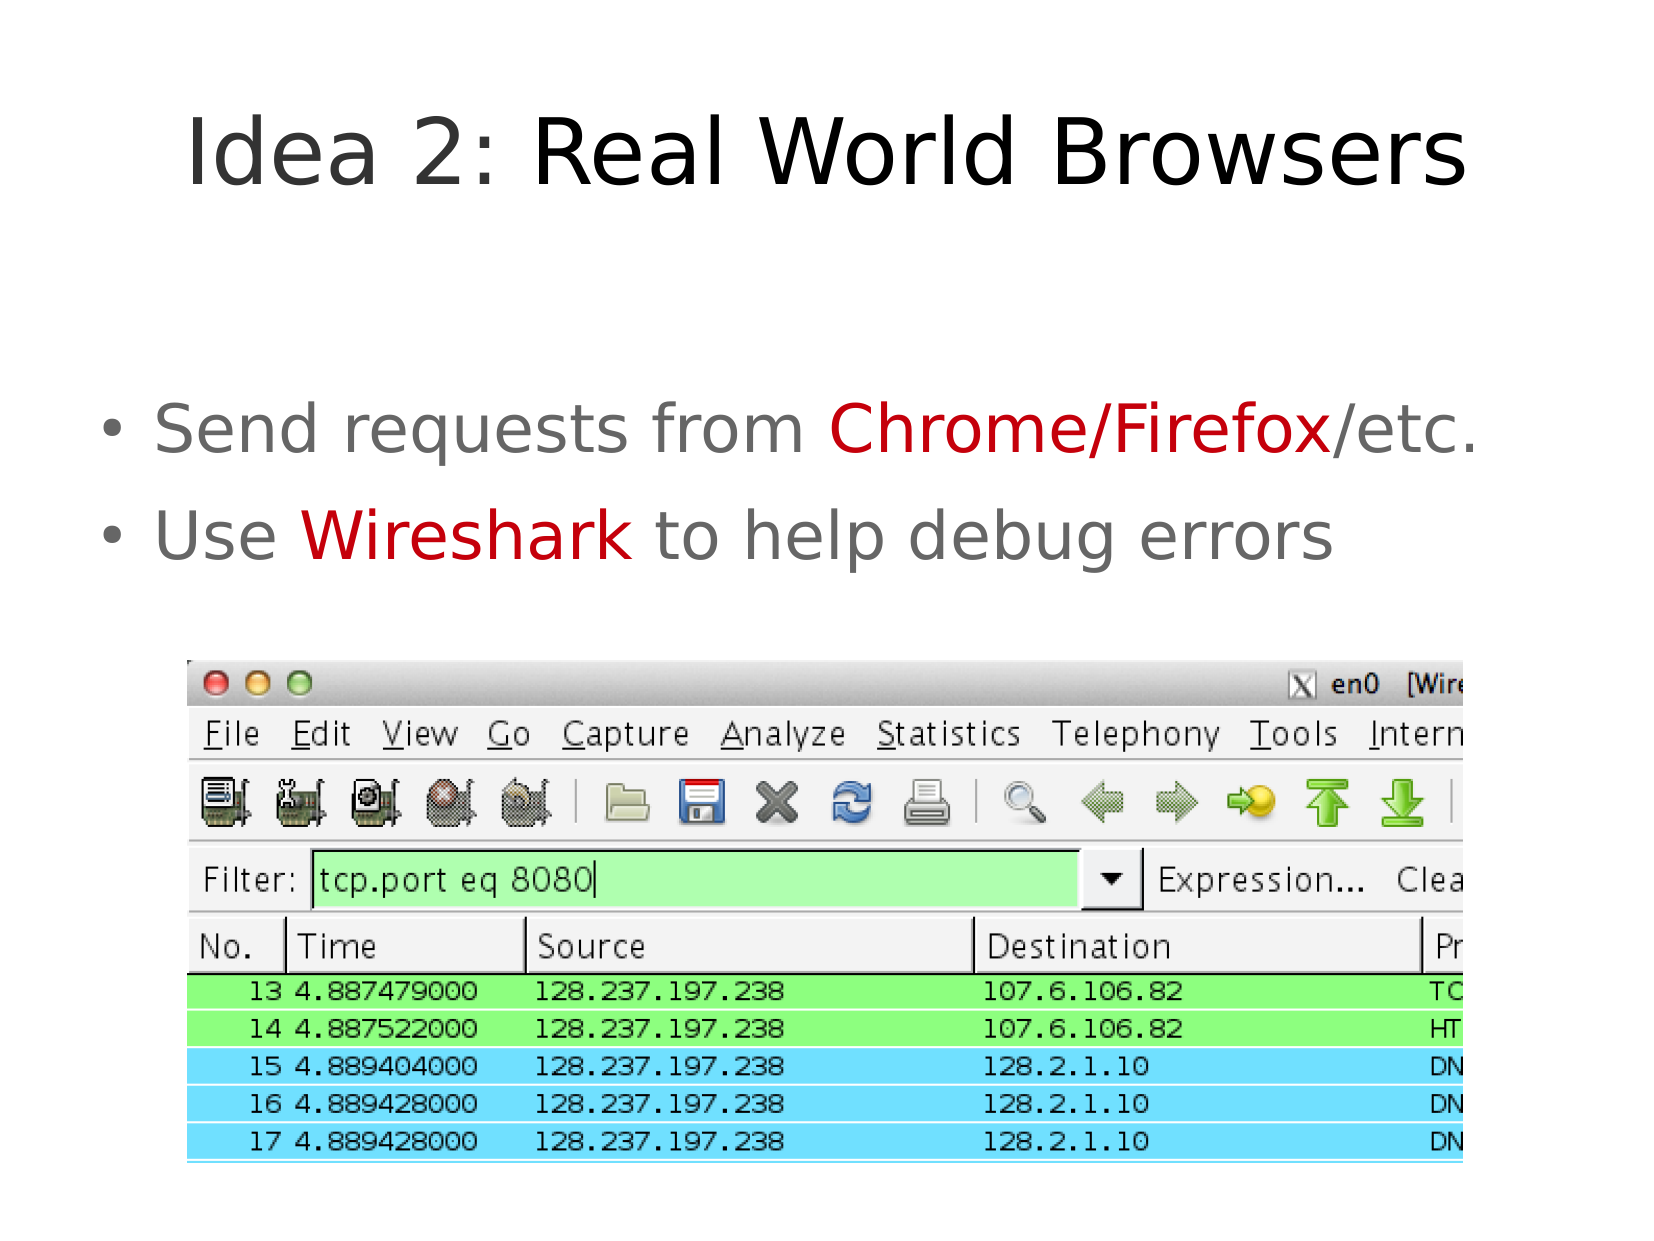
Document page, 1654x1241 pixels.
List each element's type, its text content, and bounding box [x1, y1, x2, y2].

list Send requests from Chrome/Firefox/etc. Use Wireshark to help debug errors [82, 290, 1571, 676]
picture [187, 660, 1463, 1163]
title Idea 2: Real World Browsers [82, 56, 1571, 250]
